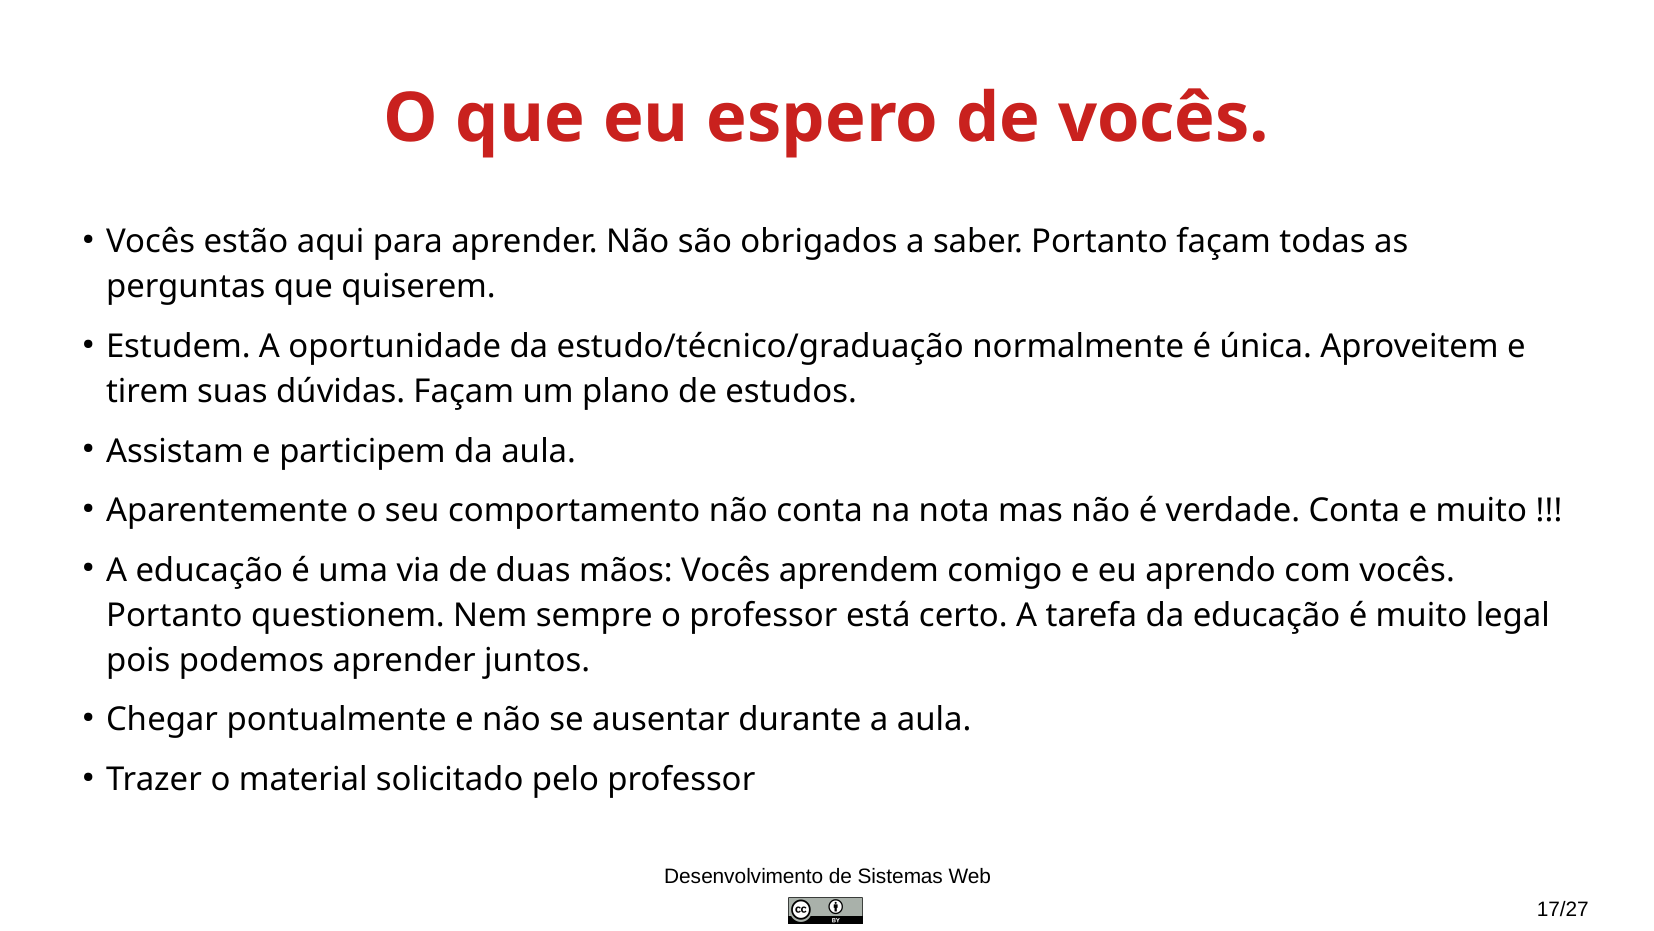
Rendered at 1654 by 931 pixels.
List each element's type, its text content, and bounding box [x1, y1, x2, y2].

title O que eu espero de vocês. [82, 37, 1571, 193]
picture [788, 897, 863, 924]
list Vocês estão aqui para aprender. Não são obrigados a saber. Portanto façam todas as perguntas que quiserem. Estudem. A oportunidade da estudo/técnico/graduação normalmente é única. Aproveitem e tirem suas dúvidas. Façam um plano de estudos. Assistam e participem da aula. Aparentemente o seu comportamento não conta na nota mas não é verdade. Conta e muito !!! A educação é uma via de duas mãos: Vocês aprendem comigo e eu aprendo com vocês. Portanto questionem. Nem sempre o professor está certo. A tarefa da educação é muito legal pois podemos aprender juntos. Chegar pontualmente e não se ausentar durante a aula. Trazer o material solicitado pelo professor [82, 217, 1571, 827]
